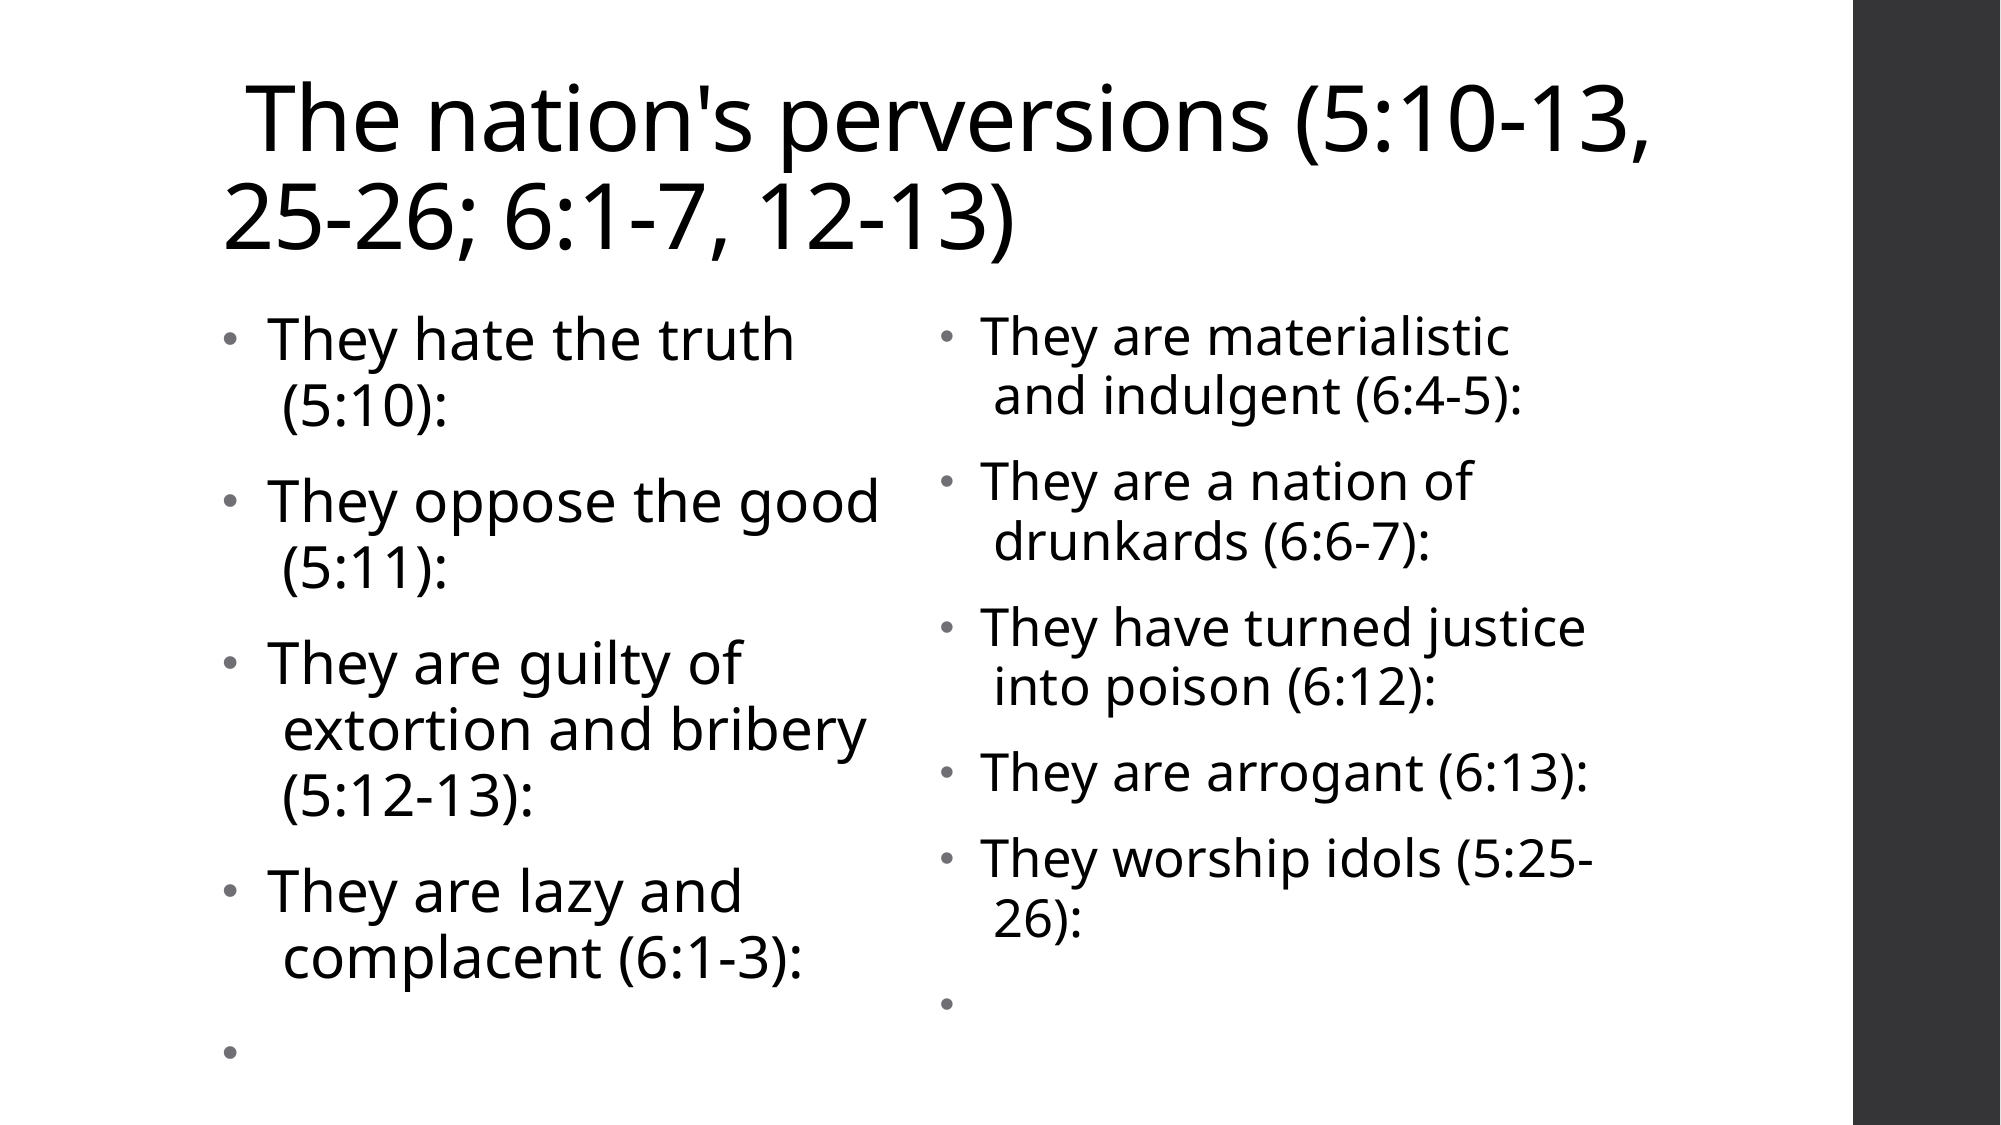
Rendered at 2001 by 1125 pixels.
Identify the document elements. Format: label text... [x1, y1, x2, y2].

title The nation's perversions (5:10-13, 25-26; 6:1-7, 12-13) [206, 60, 1797, 278]
list They are materialistic and indulgent (6:4-5): They are a nation of drunkards (6:6-7): They have turned justice into poison (6:12): They are arrogant (6:13): They worship idols (5:25-26): [924, 299, 1617, 1014]
list They hate the truth (5:10): They oppose the good (5:11): They are guilty of extortion and bribery (5:12-13): They are lazy and complacent (6:1-3): [207, 299, 900, 1014]
